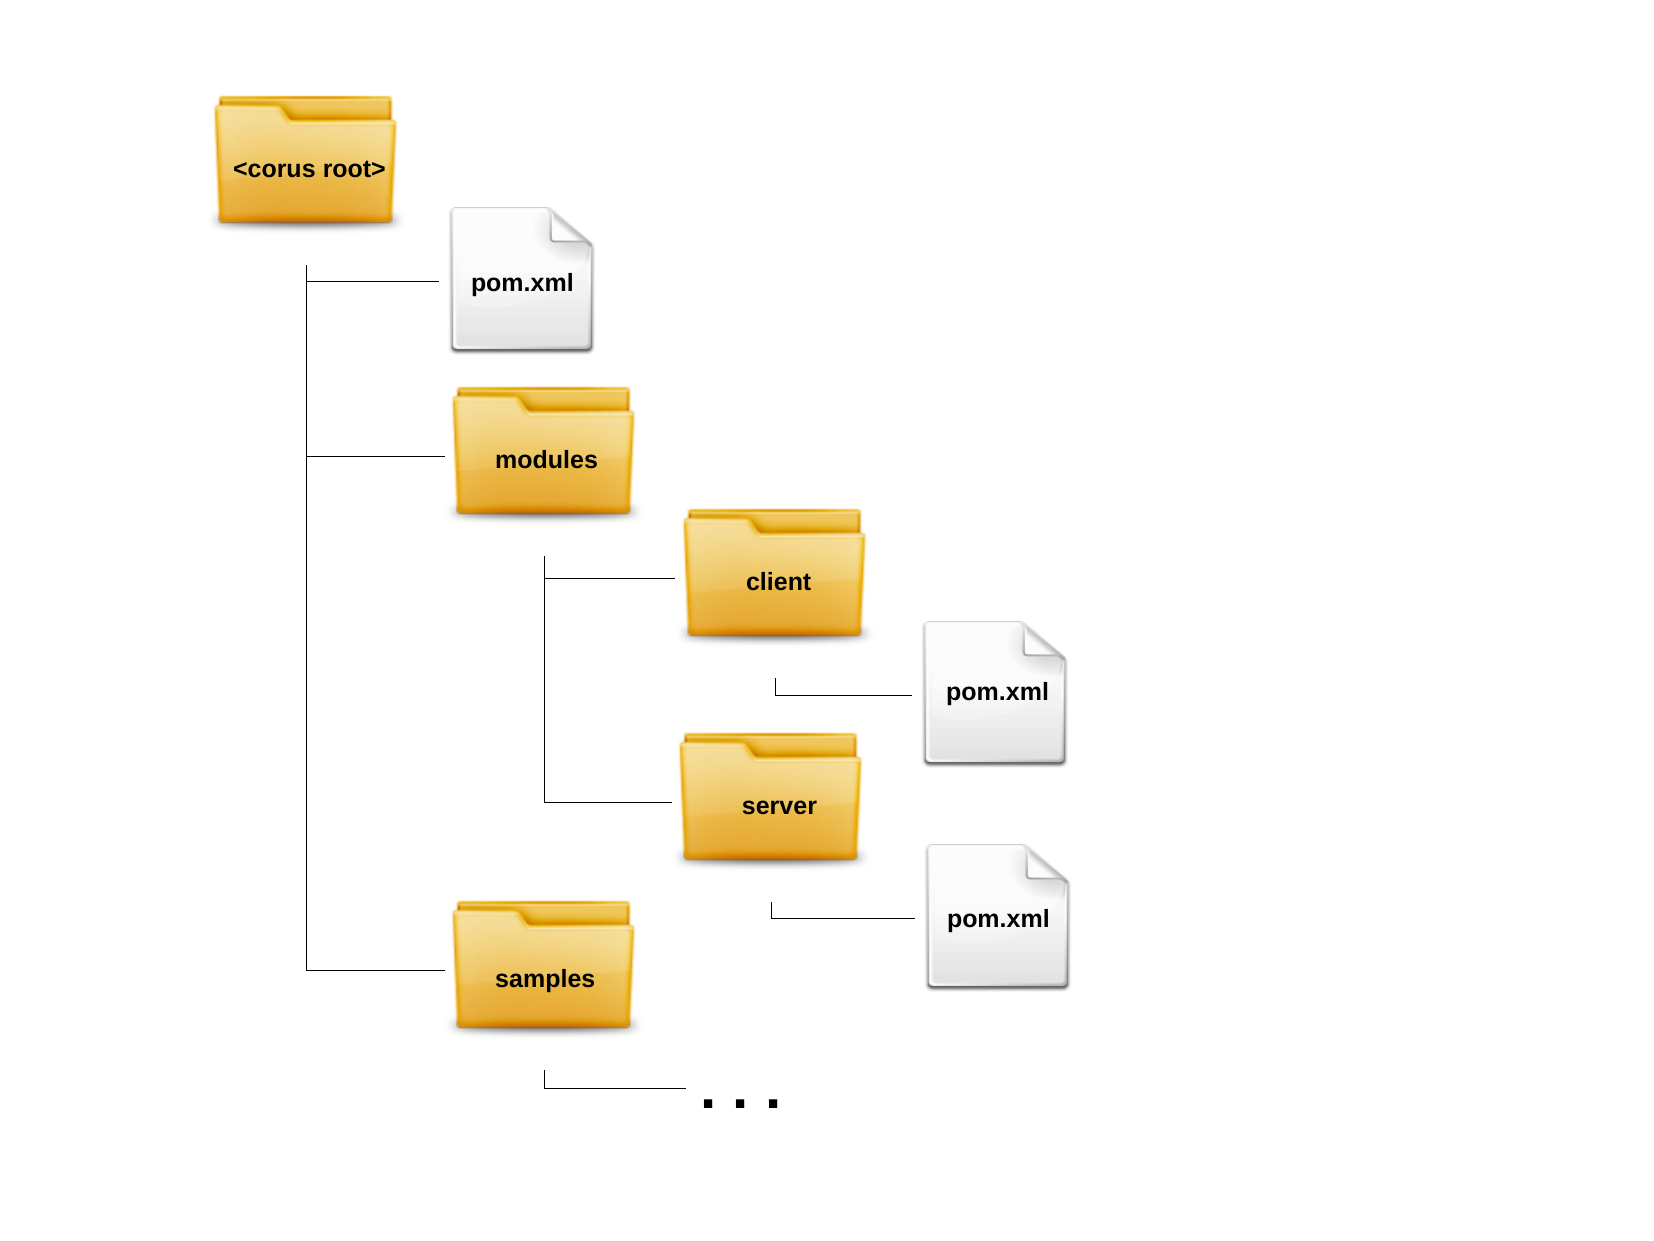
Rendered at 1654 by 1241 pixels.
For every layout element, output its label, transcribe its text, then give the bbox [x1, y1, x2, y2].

text_box <corus root> [218, 147, 401, 191]
picture [438, 207, 645, 557]
text_box . . . [685, 1048, 797, 1129]
text_box samples [480, 957, 632, 1001]
text_box pom.xml [931, 670, 1081, 714]
text_box pom.xml [932, 897, 1157, 941]
picture [911, 621, 1089, 769]
text_box client [731, 560, 827, 604]
picture [671, 702, 872, 903]
picture [675, 478, 876, 679]
text_box modules [480, 438, 614, 481]
picture [206, 65, 407, 266]
picture [444, 870, 645, 1071]
text_box pom.xml [456, 261, 604, 304]
picture [914, 844, 1092, 993]
text_box server [727, 784, 833, 827]
